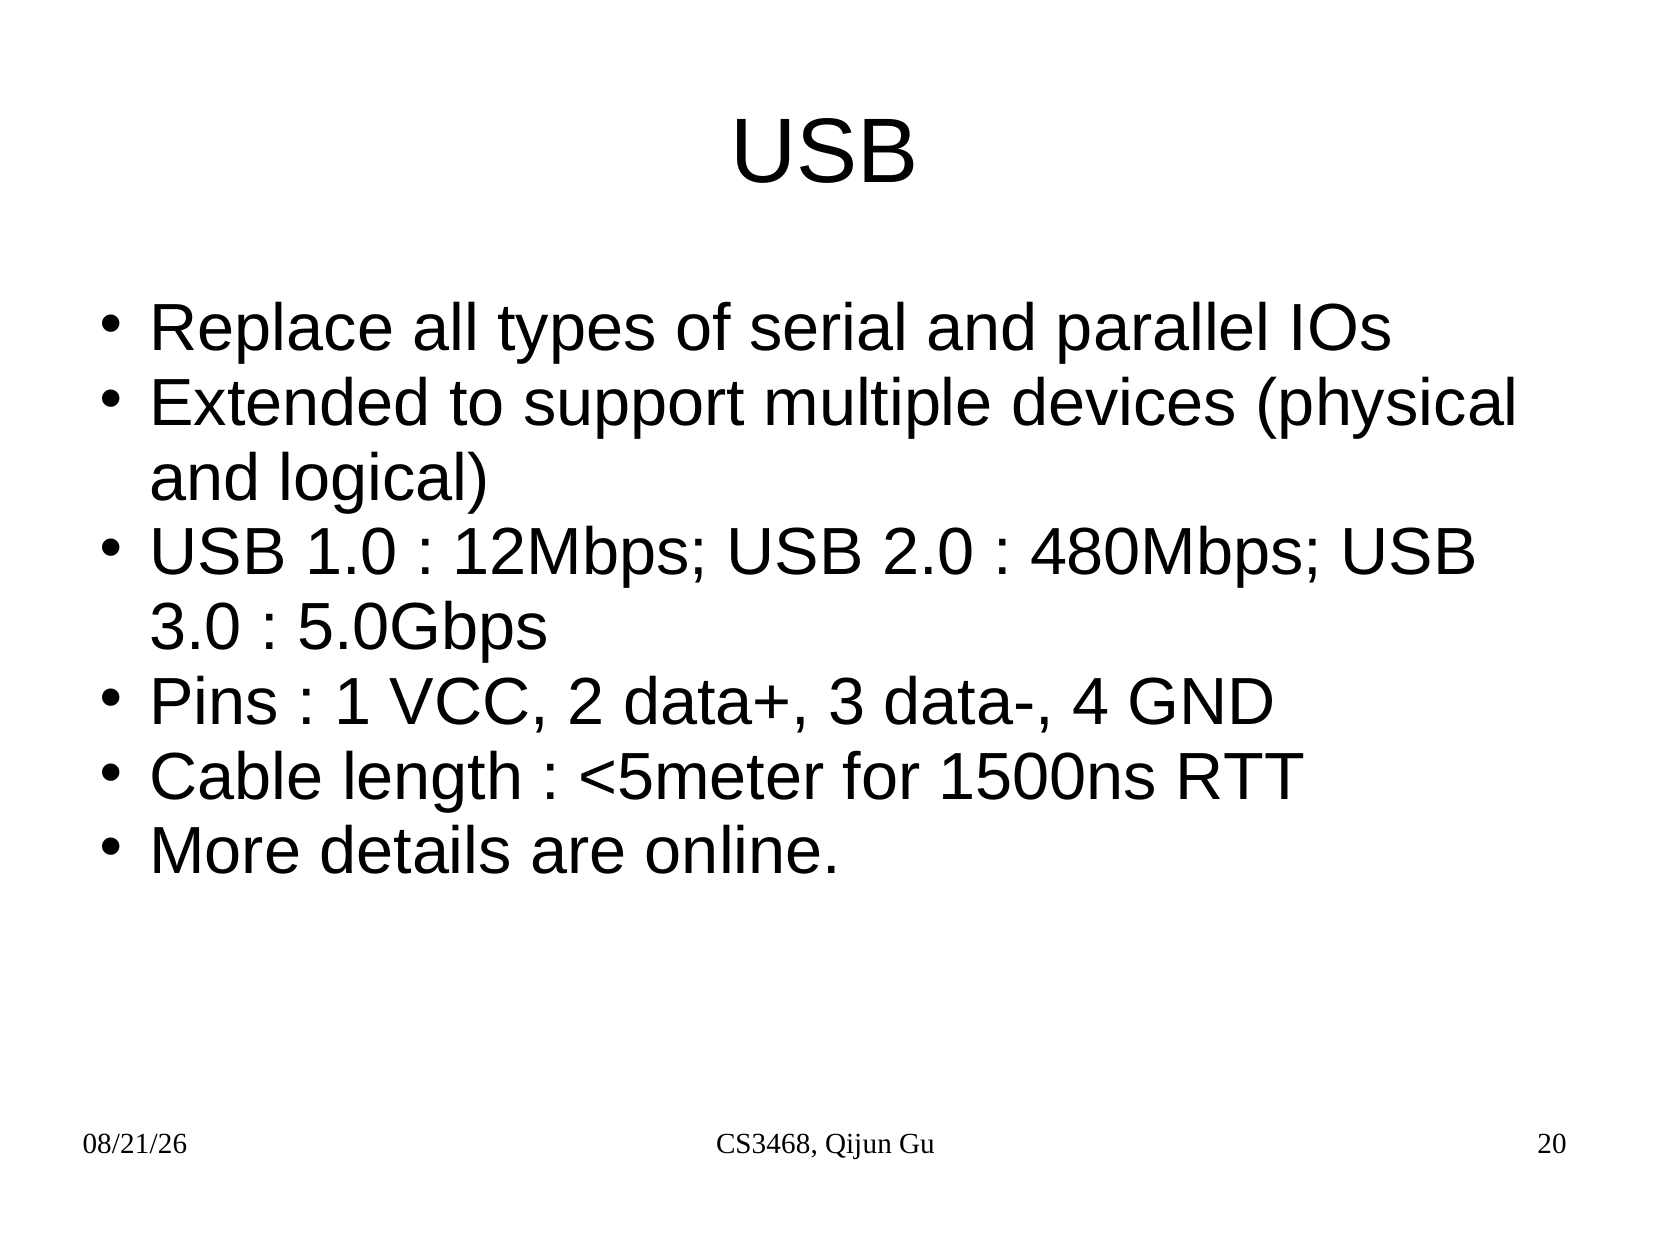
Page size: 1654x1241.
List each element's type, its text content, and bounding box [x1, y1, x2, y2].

title USB [82, 56, 1567, 246]
list Replace all types of serial and parallel IOs Extended to support multiple devices (physical and logical) USB 1.0 : 12Mbps; USB 2.0 : 480Mbps; USB 3.0 : 5.0Gbps Pins : 1 VCC, 2 data+, 3 data-, 4 GND Cable length : <5meter for 1500ns RTT More details are online. [82, 290, 1567, 1090]
